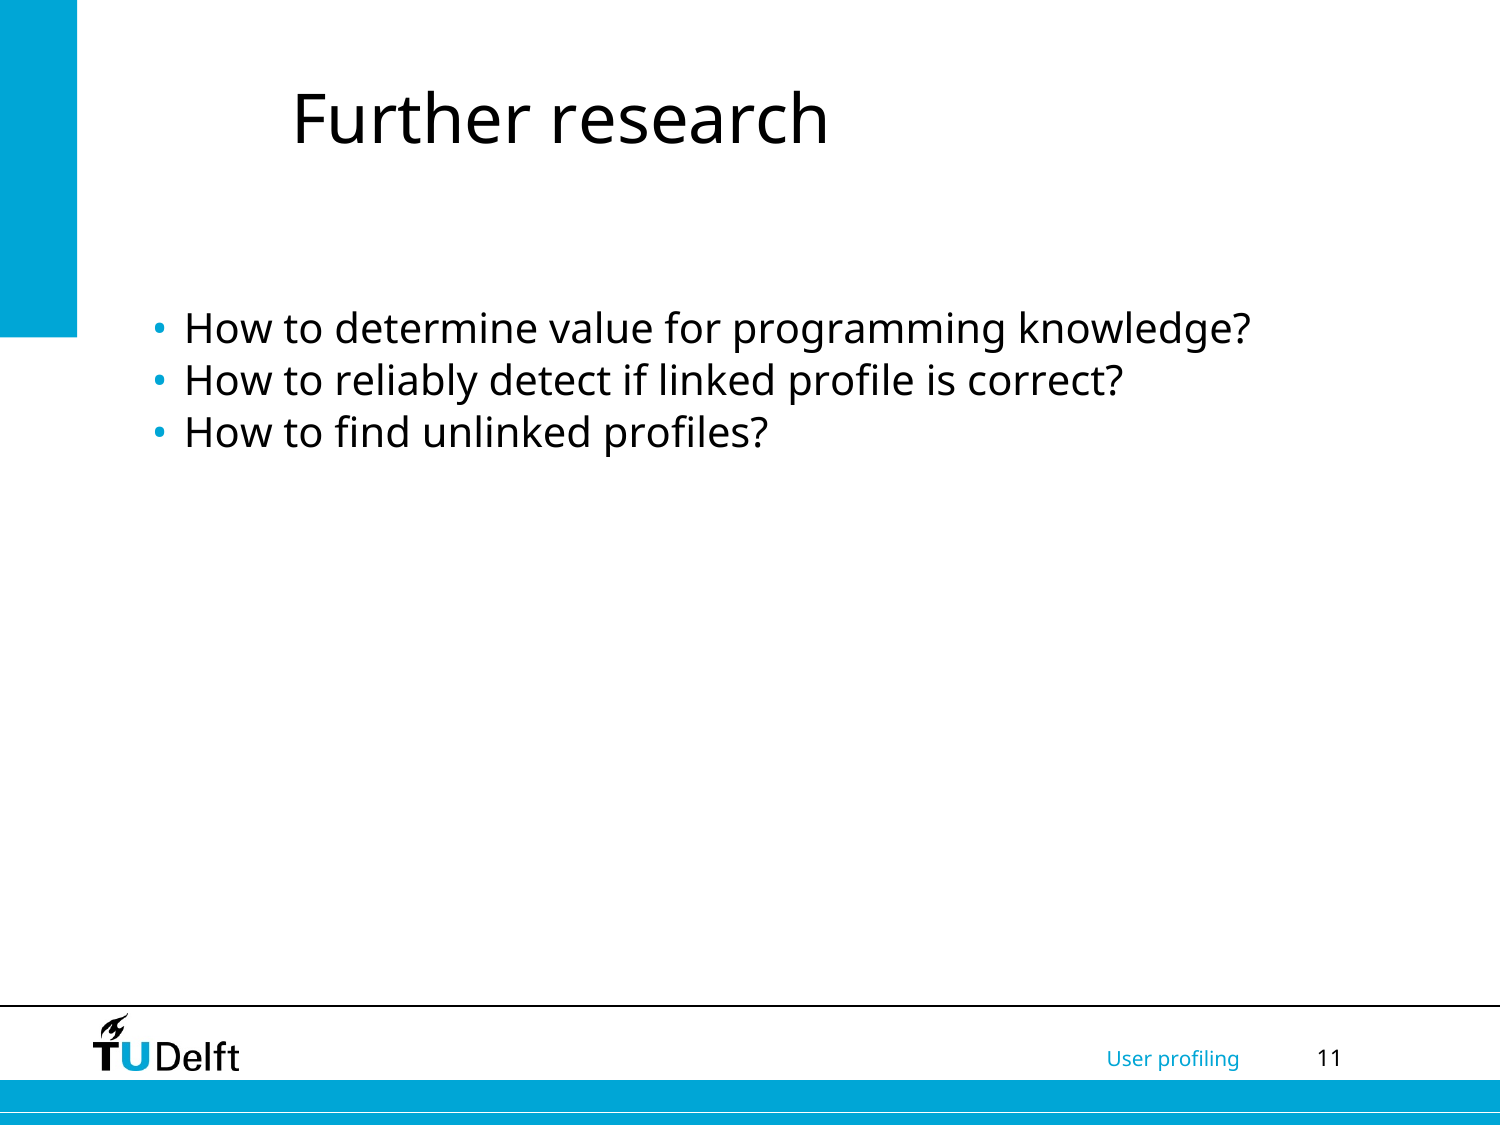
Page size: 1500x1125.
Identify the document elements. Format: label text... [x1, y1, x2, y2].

list How to determine value for programming knowledge? How to reliably detect if linked profile is correct? How to find unlinked profiles? [151, 299, 1323, 953]
picture [93, 1013, 239, 1071]
title Further research [150, 74, 1326, 280]
